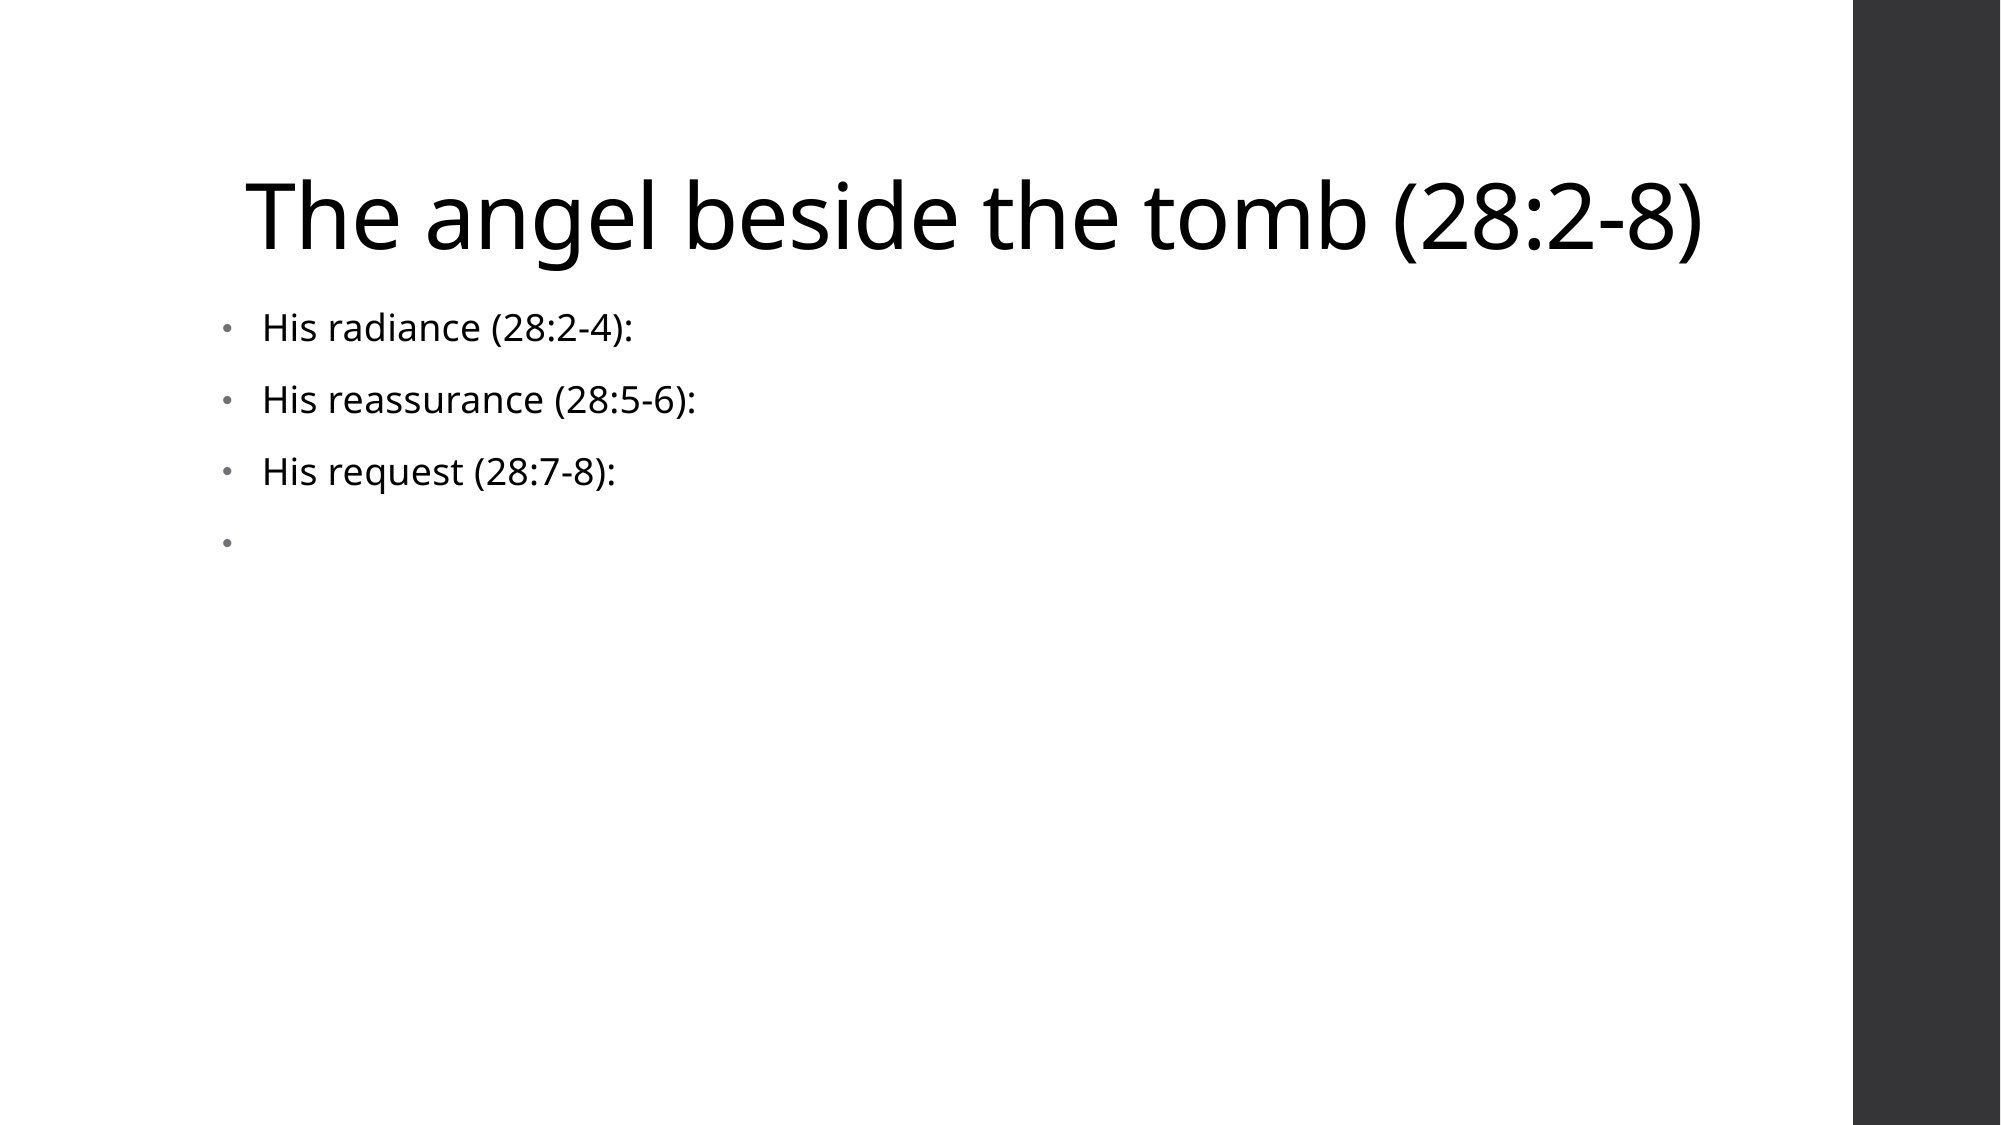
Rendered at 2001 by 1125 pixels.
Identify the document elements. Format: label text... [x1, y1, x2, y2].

list His radiance (28:2-4): His reassurance (28:5-6): His request (28:7-8): [206, 299, 1617, 1014]
title The angel beside the tomb (28:2-8) [206, 60, 1797, 278]
